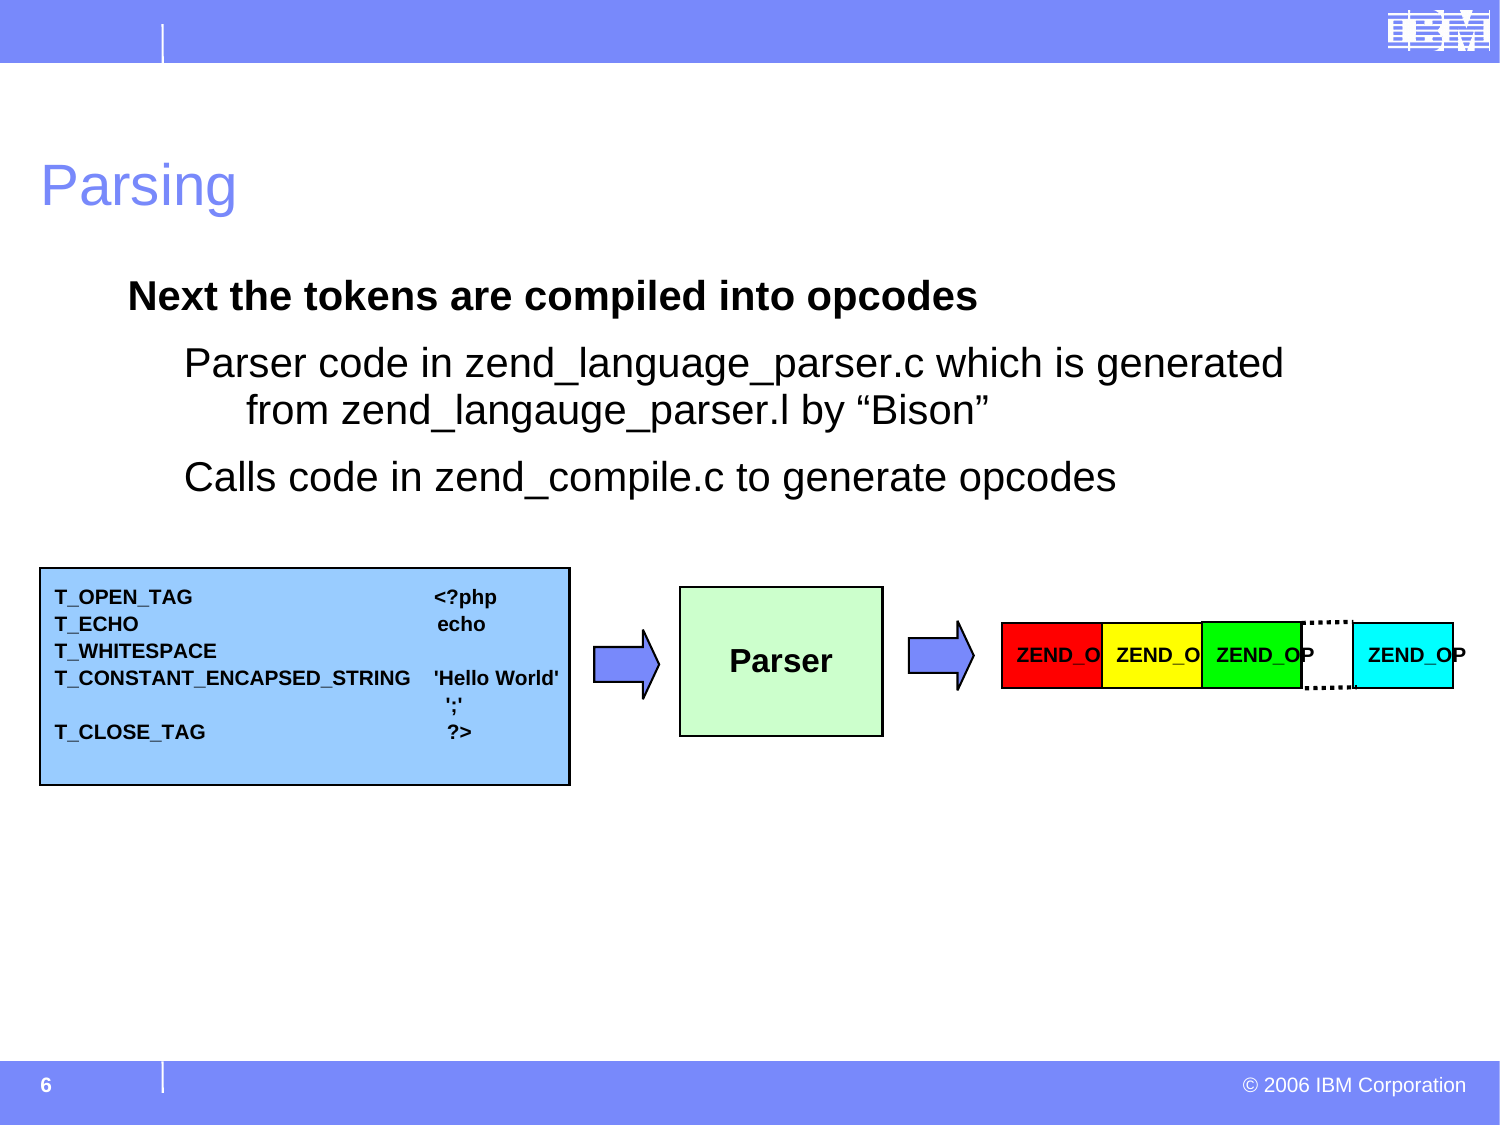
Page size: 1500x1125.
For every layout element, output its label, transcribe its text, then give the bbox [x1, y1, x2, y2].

text_box Parser [680, 587, 883, 736]
title Parsing [25, 123, 1378, 225]
text_box ZEND_OP [1101, 622, 1202, 689]
text_box [908, 620, 974, 691]
text_box ZEND_OP [1001, 622, 1101, 689]
text_box ZEND_OP [1353, 622, 1454, 689]
text_box ZEND_OP [1201, 622, 1302, 688]
text_box T_OPEN_TAG <?php T_ECHO echo T_WHITESPACE T_CONSTANT_ENCAPSED_STRING 'Hello World' ';' T_CLOSE_TAG ?> [39, 568, 570, 785]
text_box [594, 629, 660, 700]
list Next the tokens are compiled into opcodes Parser code in zend_language_parser.c which is generated from zend_langauge_parser.l by “Bison” Calls code in zend_compile.c to generate opcodes [112, 265, 1388, 645]
